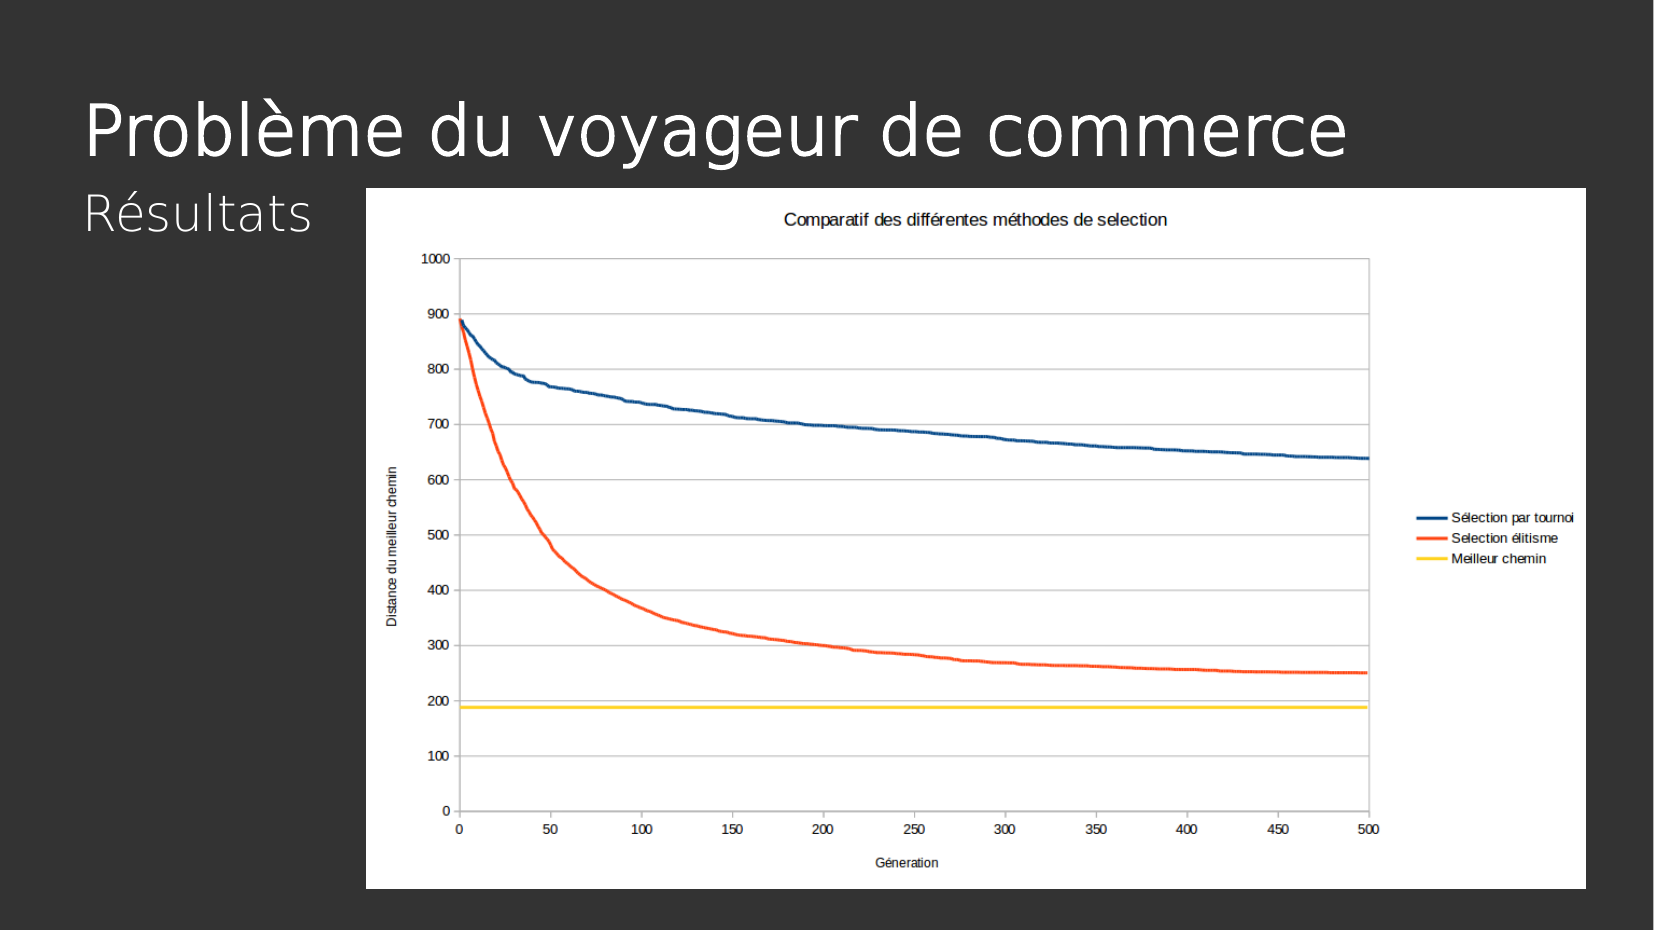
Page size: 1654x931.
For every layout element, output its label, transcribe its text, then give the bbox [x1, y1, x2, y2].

picture [366, 188, 1586, 889]
title Résultats [82, 177, 1571, 251]
title Problème du voyageur de commerce [82, 78, 1571, 177]
